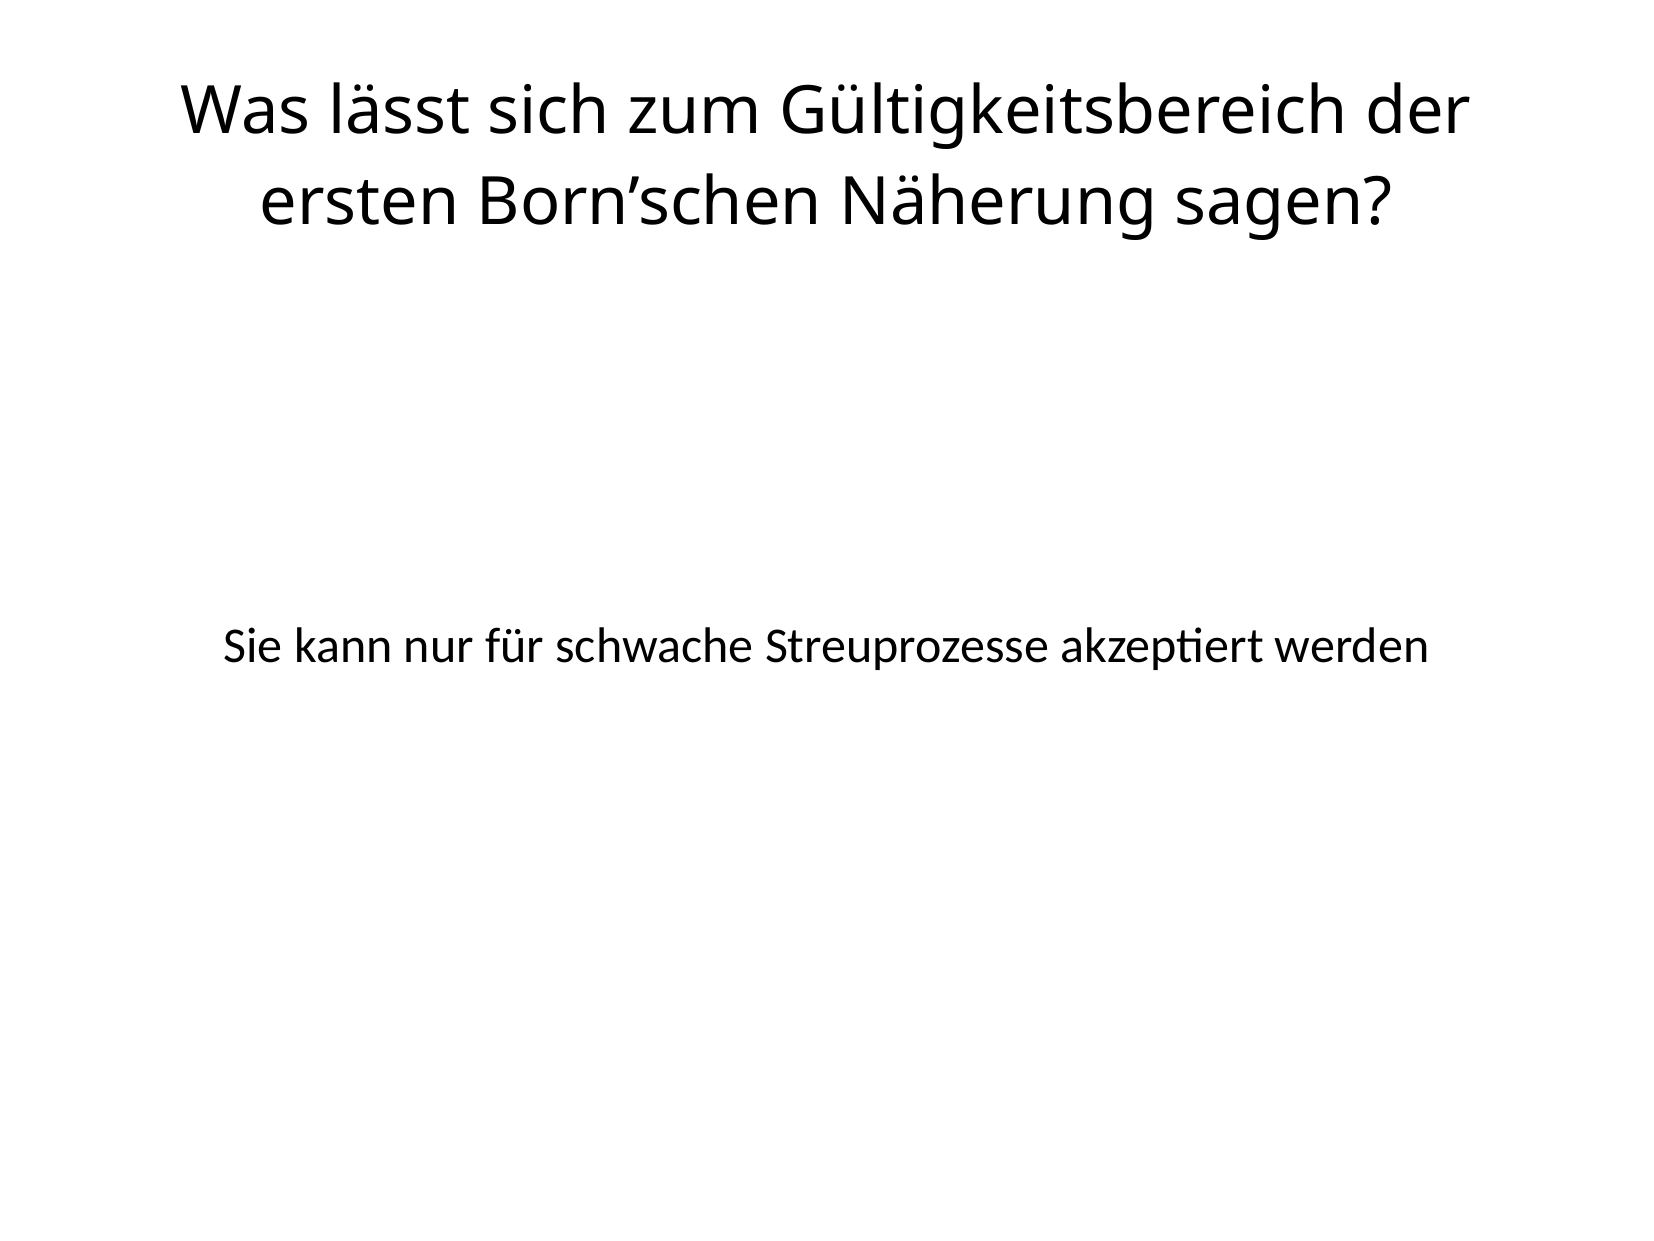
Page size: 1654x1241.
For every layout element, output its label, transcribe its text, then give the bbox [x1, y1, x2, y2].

title Was lässt sich zum Gültigkeitsbereich der ersten Born’schen Näherung sagen? [82, 49, 1571, 257]
subtitle Sie kann nur für schwache Streuprozesse akzeptiert werden [82, 290, 1571, 1010]
